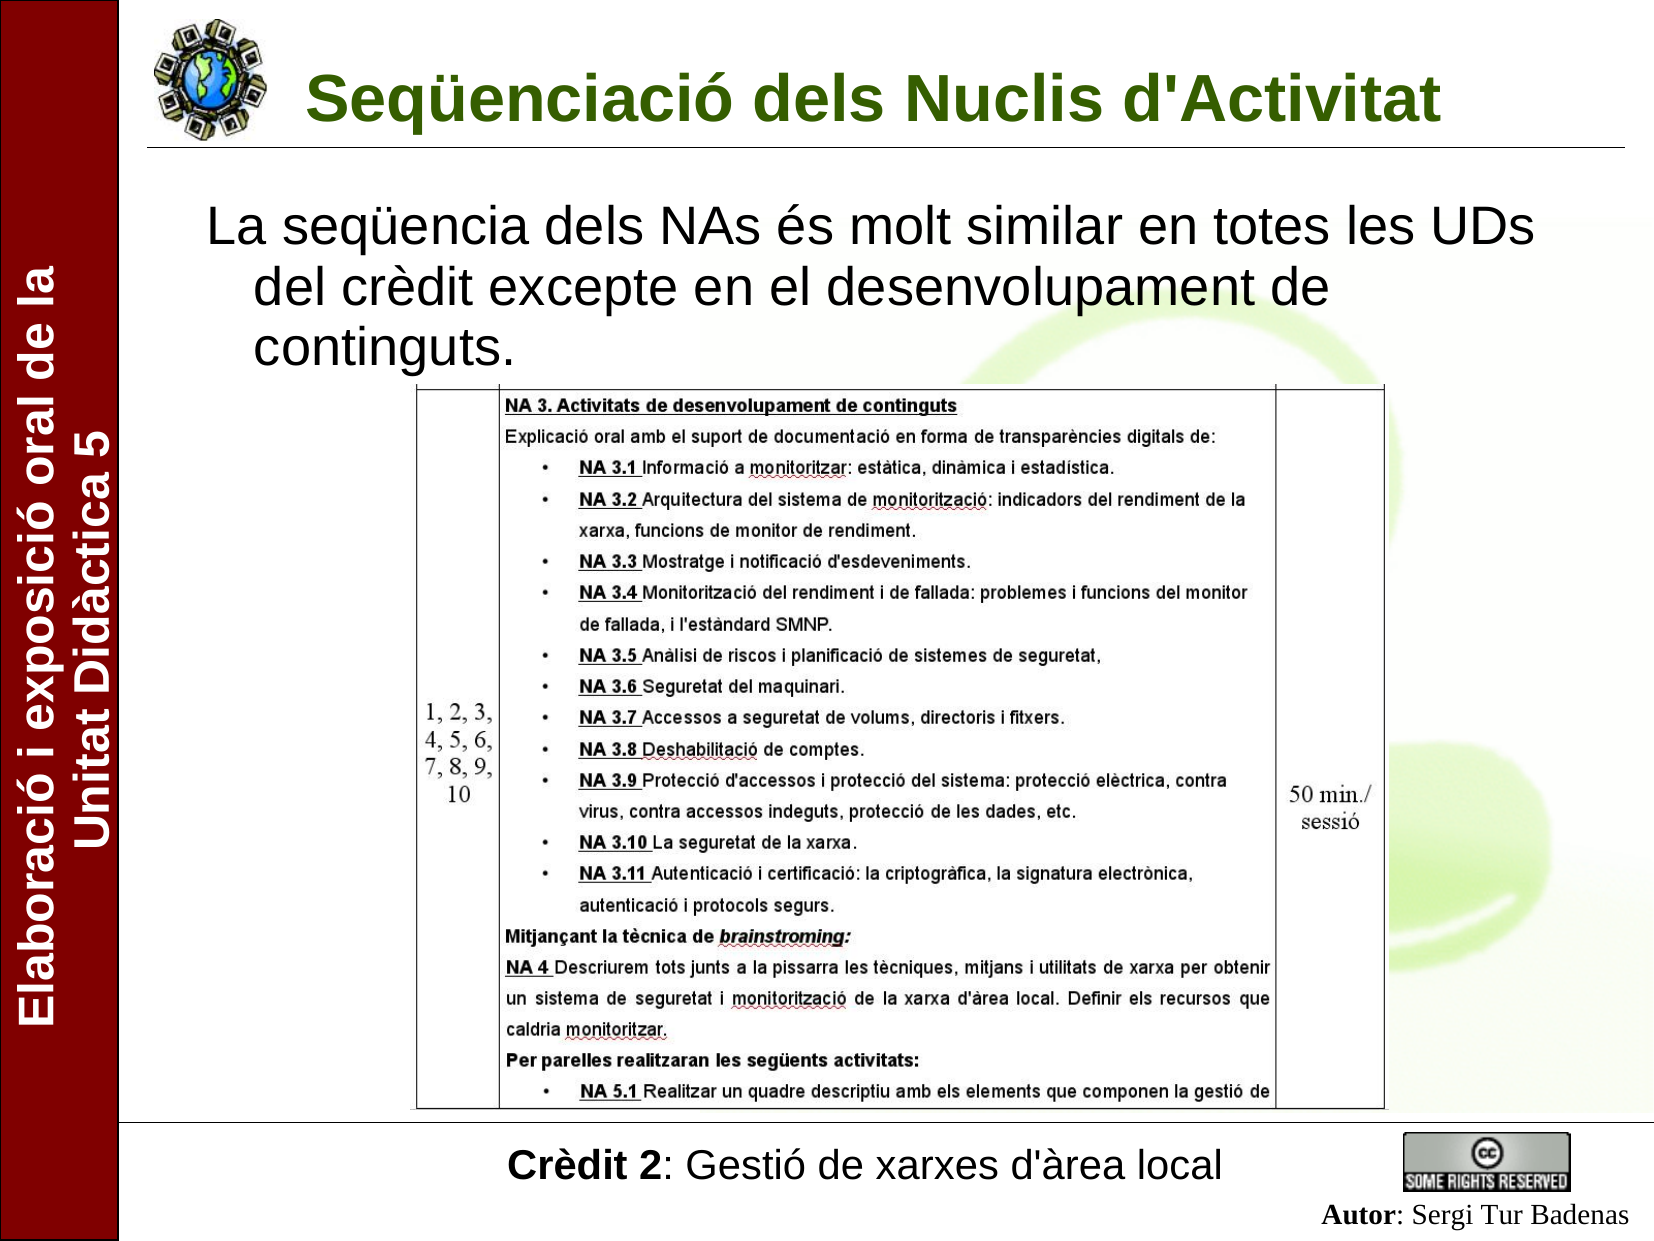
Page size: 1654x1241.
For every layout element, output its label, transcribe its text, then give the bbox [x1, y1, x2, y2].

picture [1403, 1132, 1571, 1192]
picture [154, 19, 268, 49]
picture [410, 217, 1654, 1113]
title Seqüenciació dels Nuclis d'Activitat [129, 49, 1619, 148]
list La seqüencia dels NAs és molt similar en totes les UDs del crèdit excepte en el desenvolupament de continguts. [112, 195, 1601, 1031]
